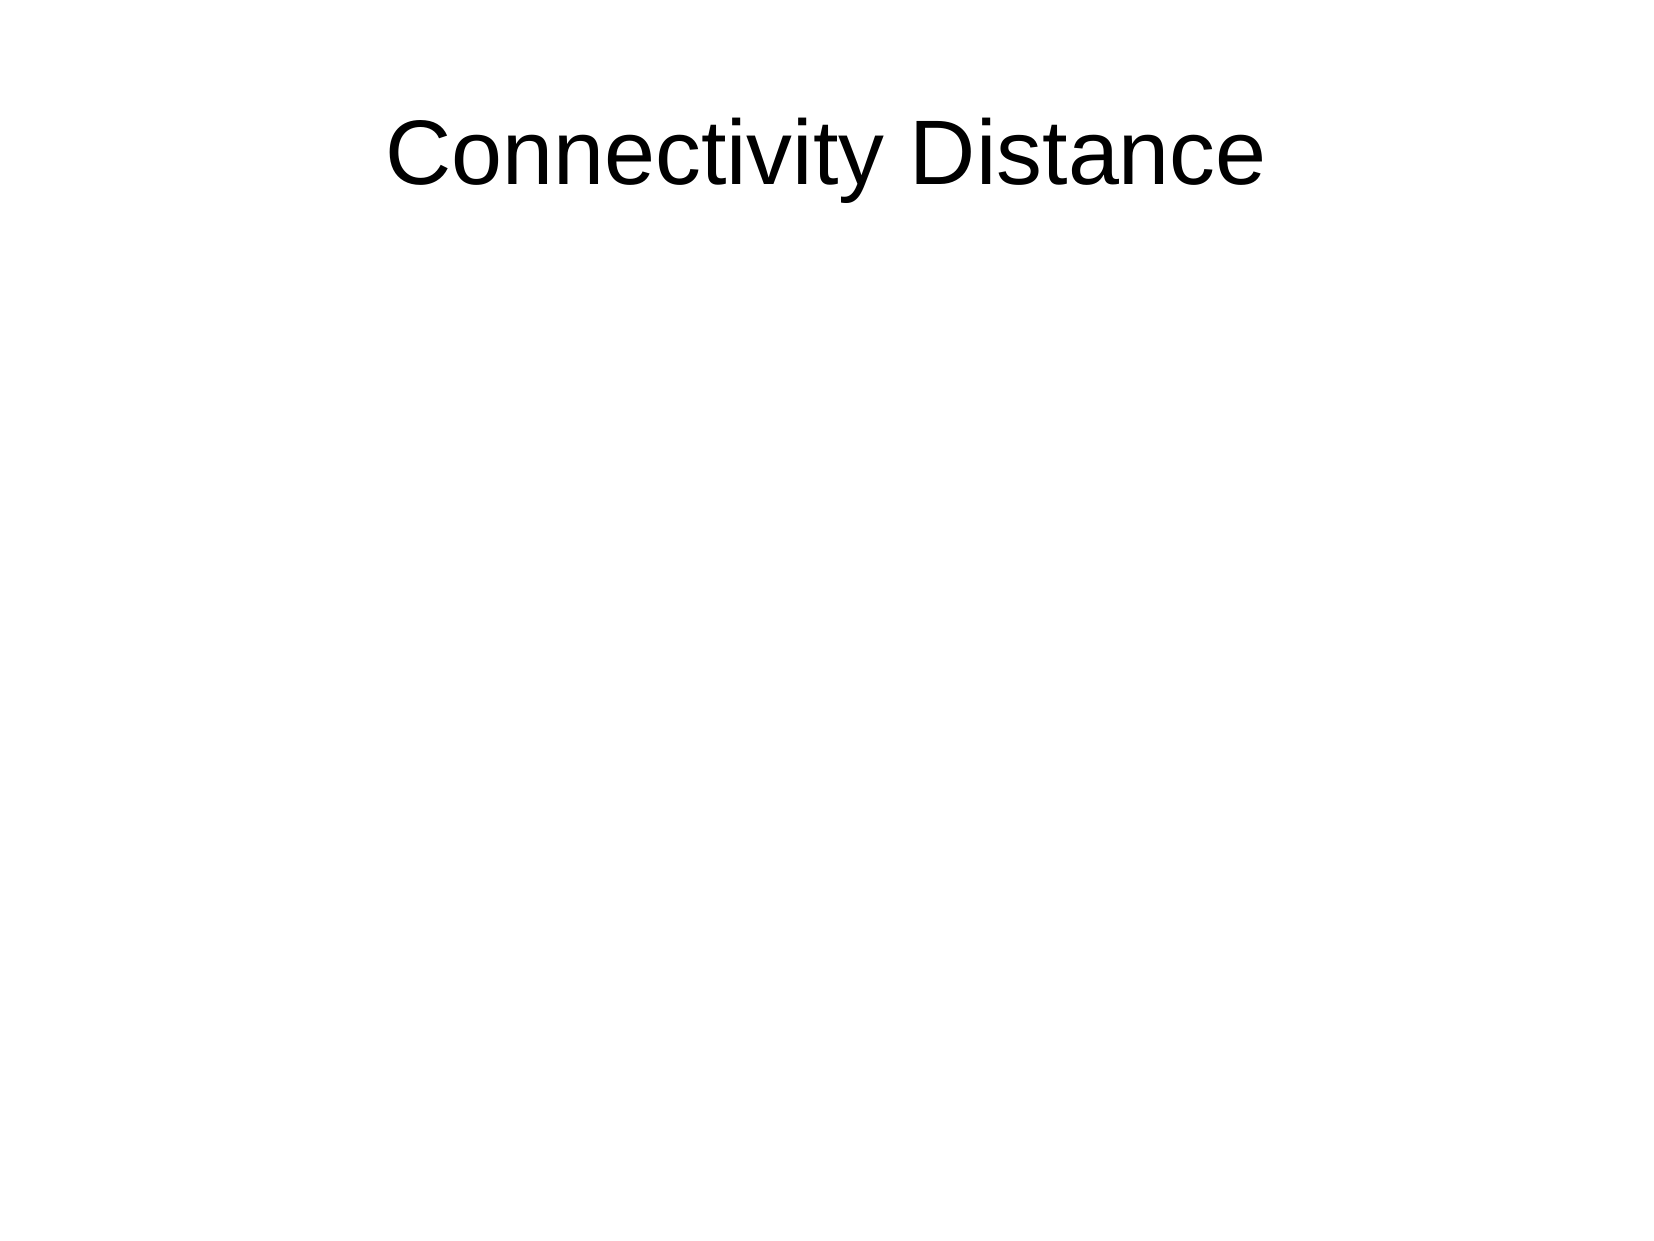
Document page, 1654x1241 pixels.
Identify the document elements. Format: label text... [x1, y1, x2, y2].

title Connectivity Distance [82, 49, 1571, 257]
